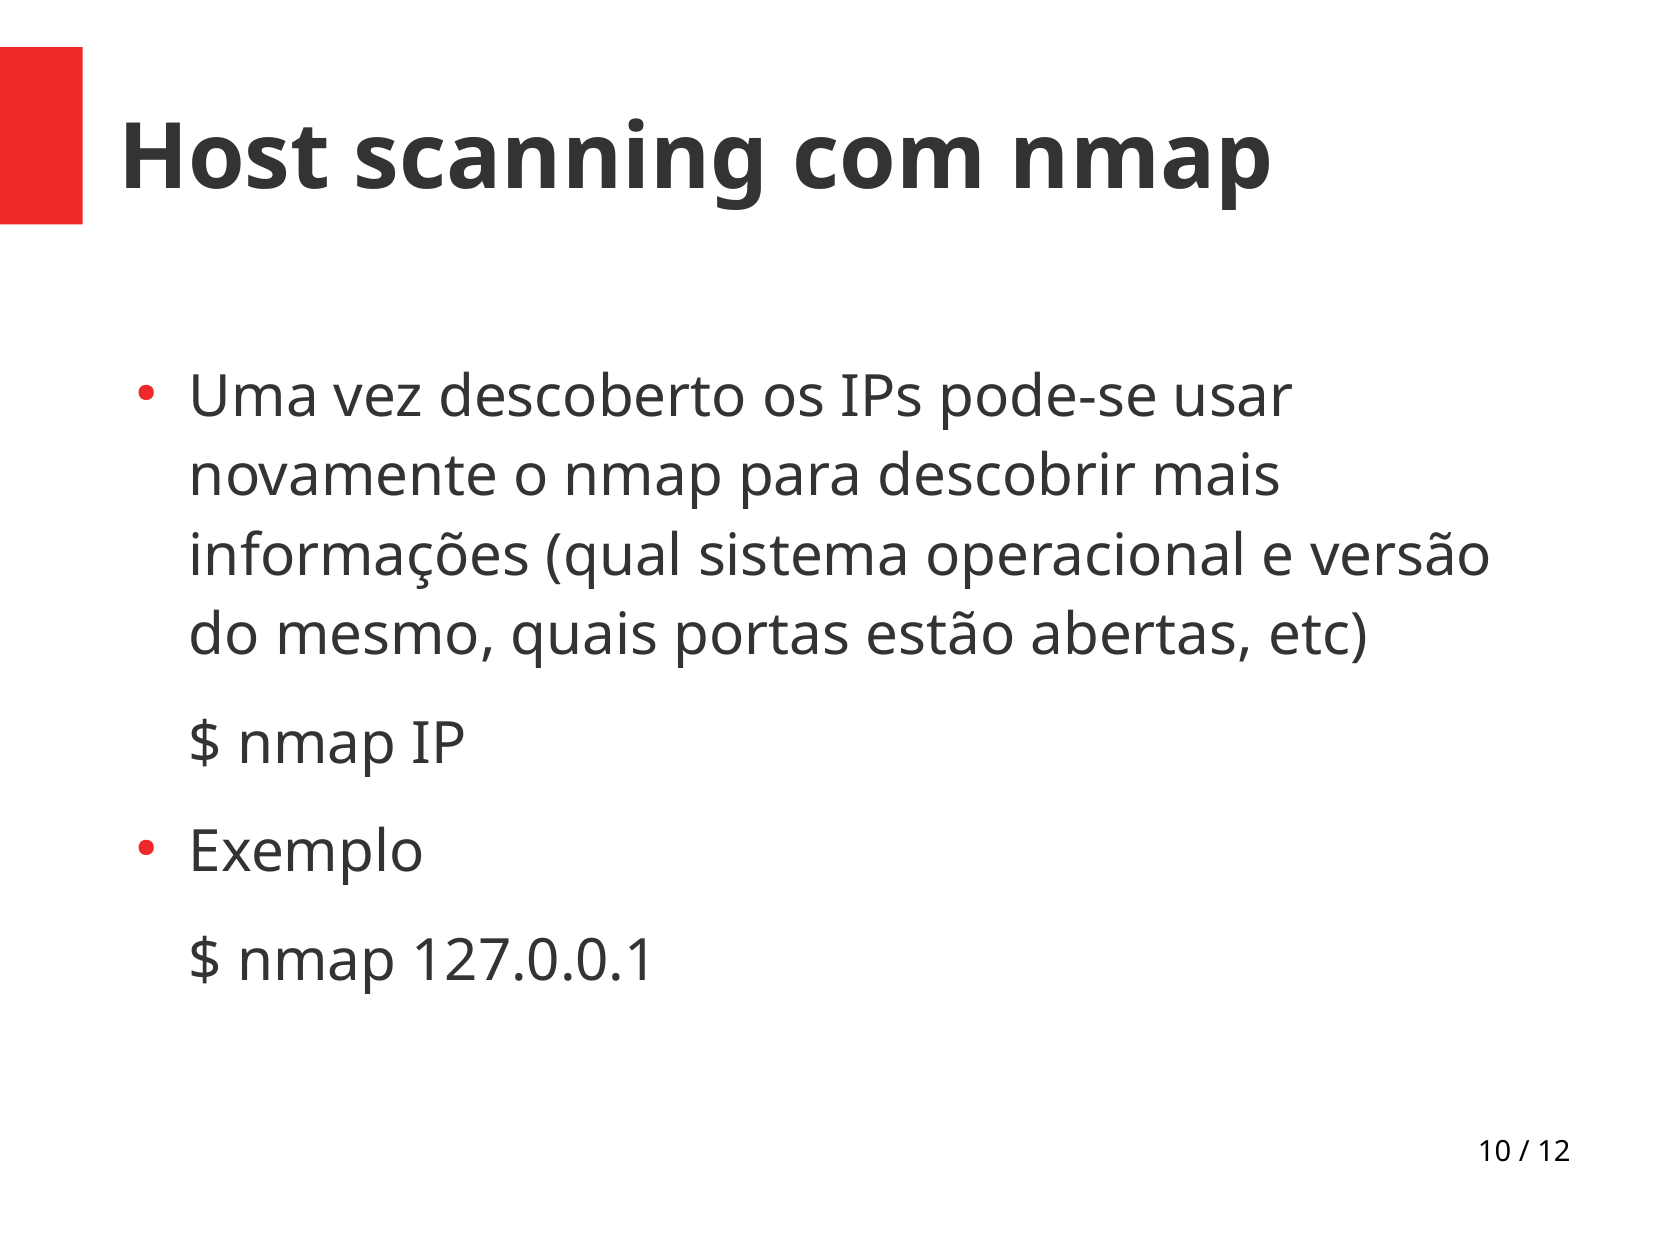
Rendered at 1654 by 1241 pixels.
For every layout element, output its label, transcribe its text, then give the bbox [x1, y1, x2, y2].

title Host scanning com nmap [118, 49, 1571, 257]
list Uma vez descoberto os IPs pode-se usar novamente o nmap para descobrir mais informações (qual sistema operacional e versão do mesmo, quais portas estão abertas, etc) $ nmap IP Exemplo $ nmap 127.0.0.1 [118, 354, 1536, 1074]
